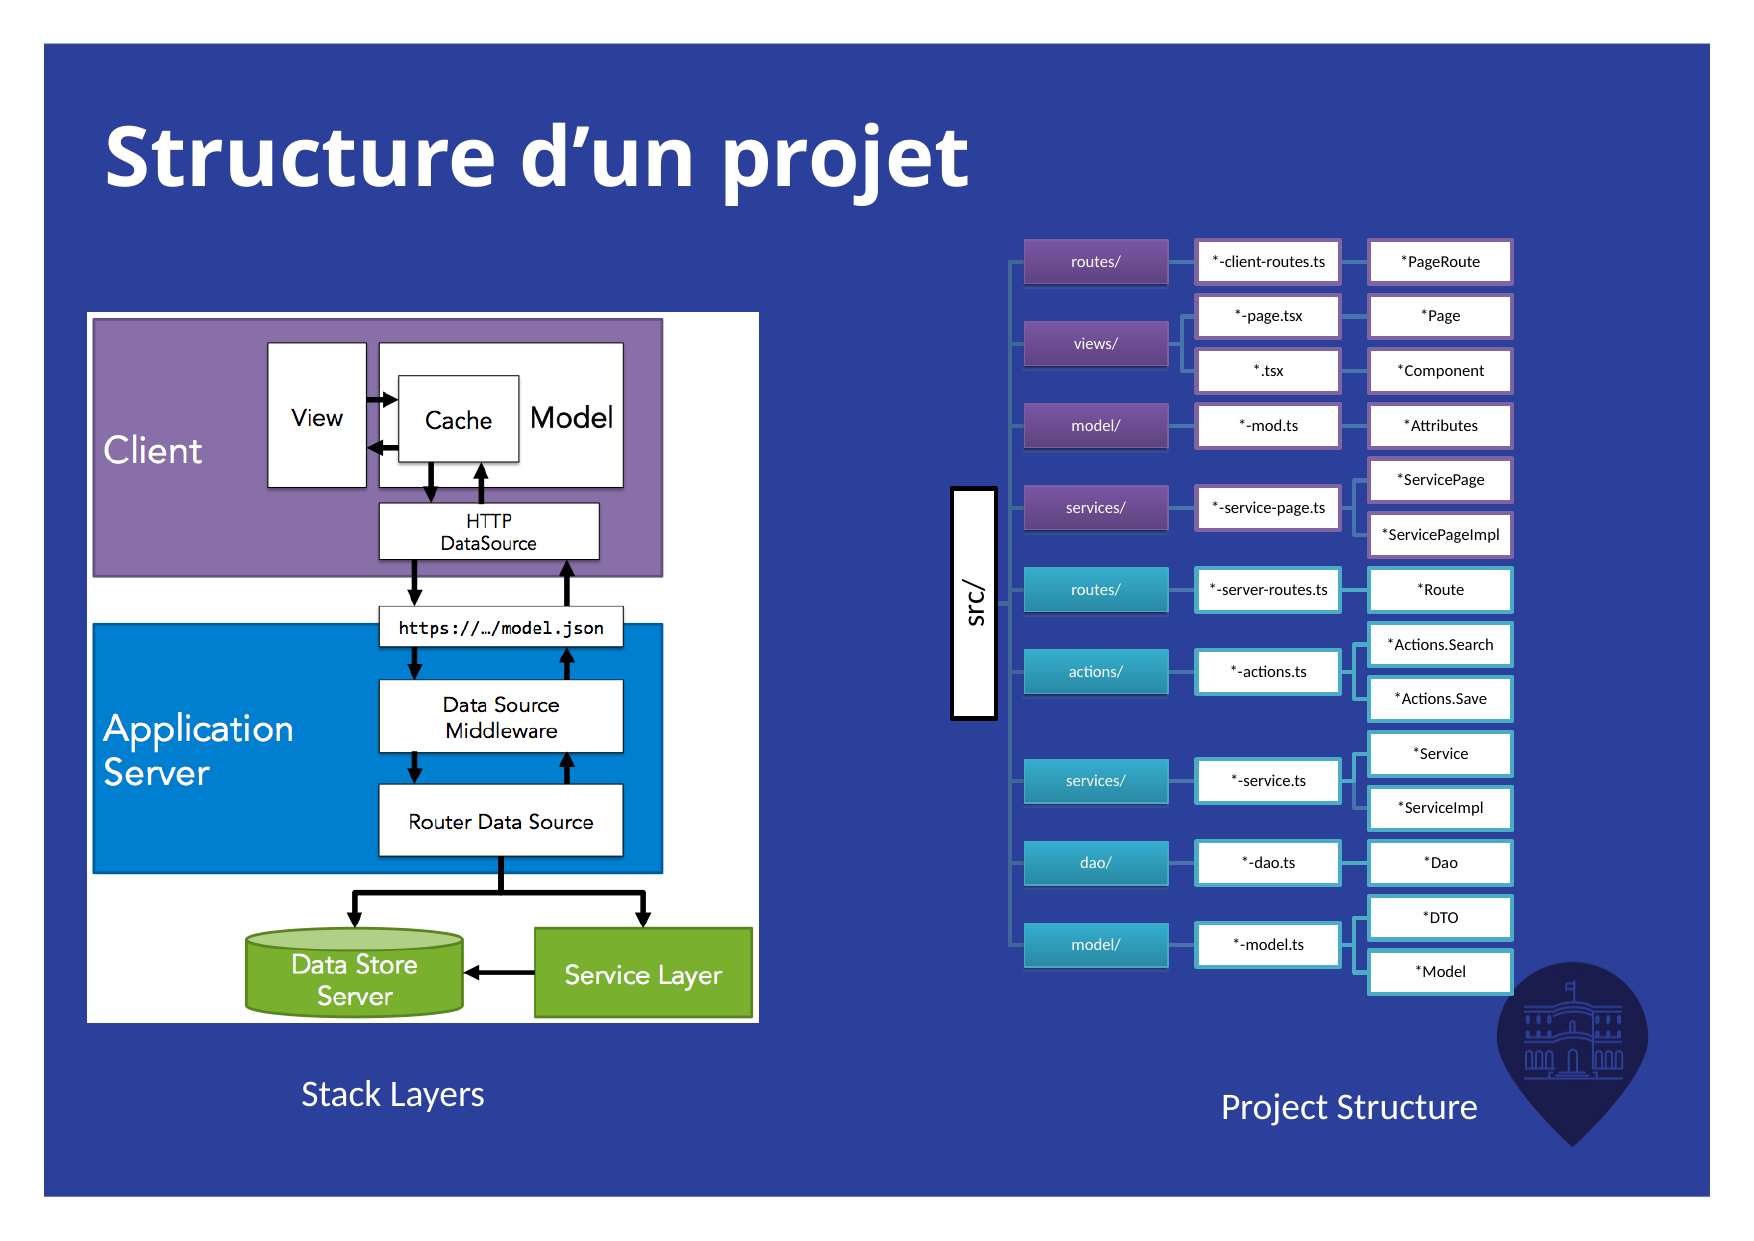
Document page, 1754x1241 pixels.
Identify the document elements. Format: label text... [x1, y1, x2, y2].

text_box routes/ [1024, 239, 1168, 284]
text_box *.tsx [1196, 349, 1340, 393]
text_box *-mod.ts [1196, 403, 1340, 448]
text_box *-actions.ts [1196, 649, 1340, 694]
text_box *ServicePageImpl [1368, 513, 1513, 557]
text_box *-service-page.ts [1196, 485, 1340, 530]
title Structure d’un projet [87, 49, 1666, 257]
text_box *Actions.Search [1368, 622, 1513, 667]
text_box actions/ [1024, 649, 1168, 694]
text_box model/ [1024, 923, 1168, 967]
text_box *Service [1368, 731, 1513, 776]
text_box services/ [1024, 485, 1168, 530]
text_box *-server-routes.ts [1196, 567, 1340, 612]
text_box *DTO [1368, 895, 1513, 940]
text_box *Attributes [1368, 403, 1513, 448]
text_box *Dao [1368, 841, 1513, 886]
text_box *ServicePage [1368, 458, 1513, 503]
text_box *PageRoute [1368, 239, 1513, 284]
text_box dao/ [1024, 841, 1168, 886]
text_box *-dao.ts [1196, 841, 1340, 886]
text_box *Page [1368, 294, 1513, 339]
text_box services/ [1024, 759, 1168, 803]
text_box *-page.tsx [1196, 294, 1340, 339]
text_box views/ [1024, 321, 1168, 366]
text_box src/ [951, 488, 996, 719]
text_box model/ [1024, 403, 1168, 448]
text_box Project Structure [1206, 1075, 1494, 1135]
text_box *Model [1368, 950, 1513, 995]
text_box *ServiceImpl [1368, 786, 1513, 831]
text_box *-service.ts [1196, 759, 1340, 803]
text_box *-model.ts [1196, 923, 1340, 967]
text_box *Route [1368, 567, 1513, 612]
list [87, 289, 1666, 1156]
text_box *-client-routes.ts [1196, 239, 1340, 284]
text_box routes/ [1024, 567, 1168, 612]
text_box *Component [1368, 349, 1513, 393]
text_box Stack Layers [286, 1061, 501, 1122]
text_box *Actions.Save [1368, 677, 1513, 721]
picture [0, 0, 1754, 1241]
